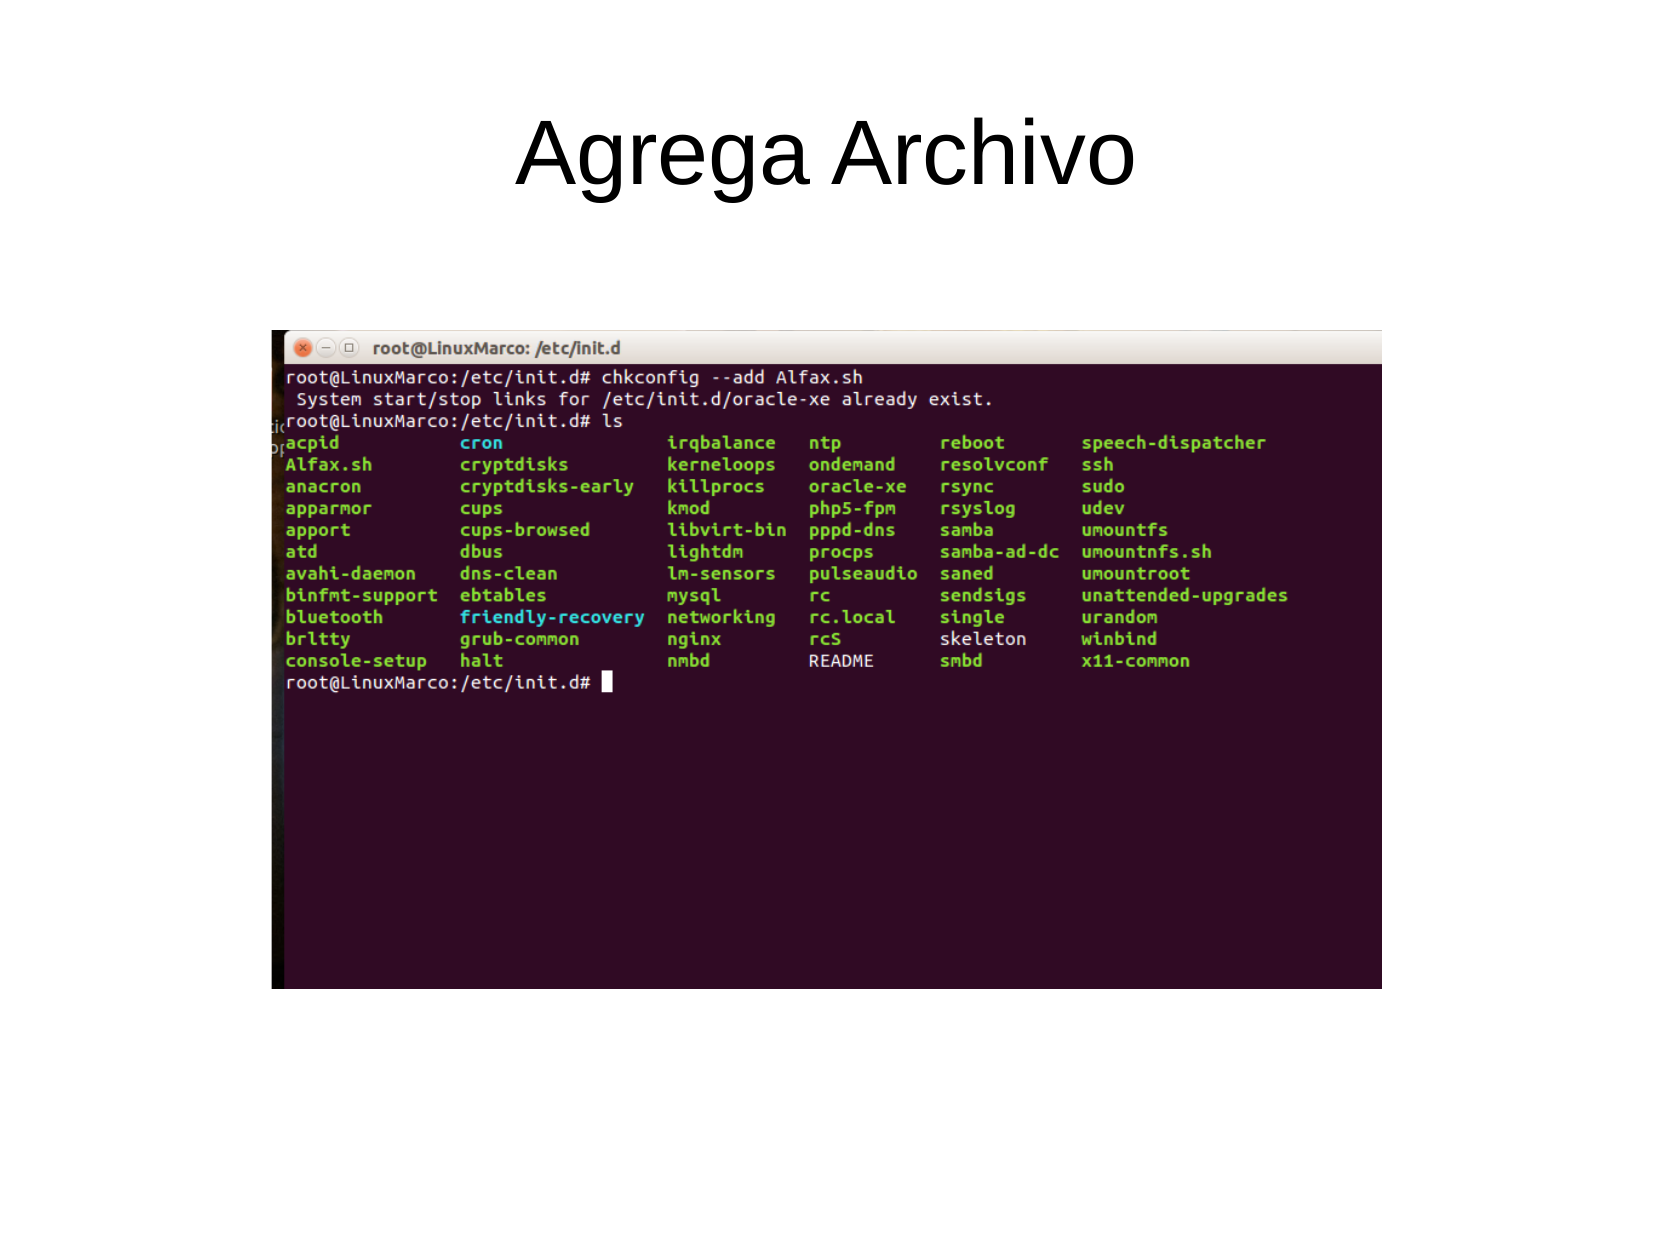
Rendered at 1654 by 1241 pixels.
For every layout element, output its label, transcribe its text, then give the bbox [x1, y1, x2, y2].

picture [271, 330, 1382, 989]
title Agrega Archivo [82, 49, 1571, 257]
